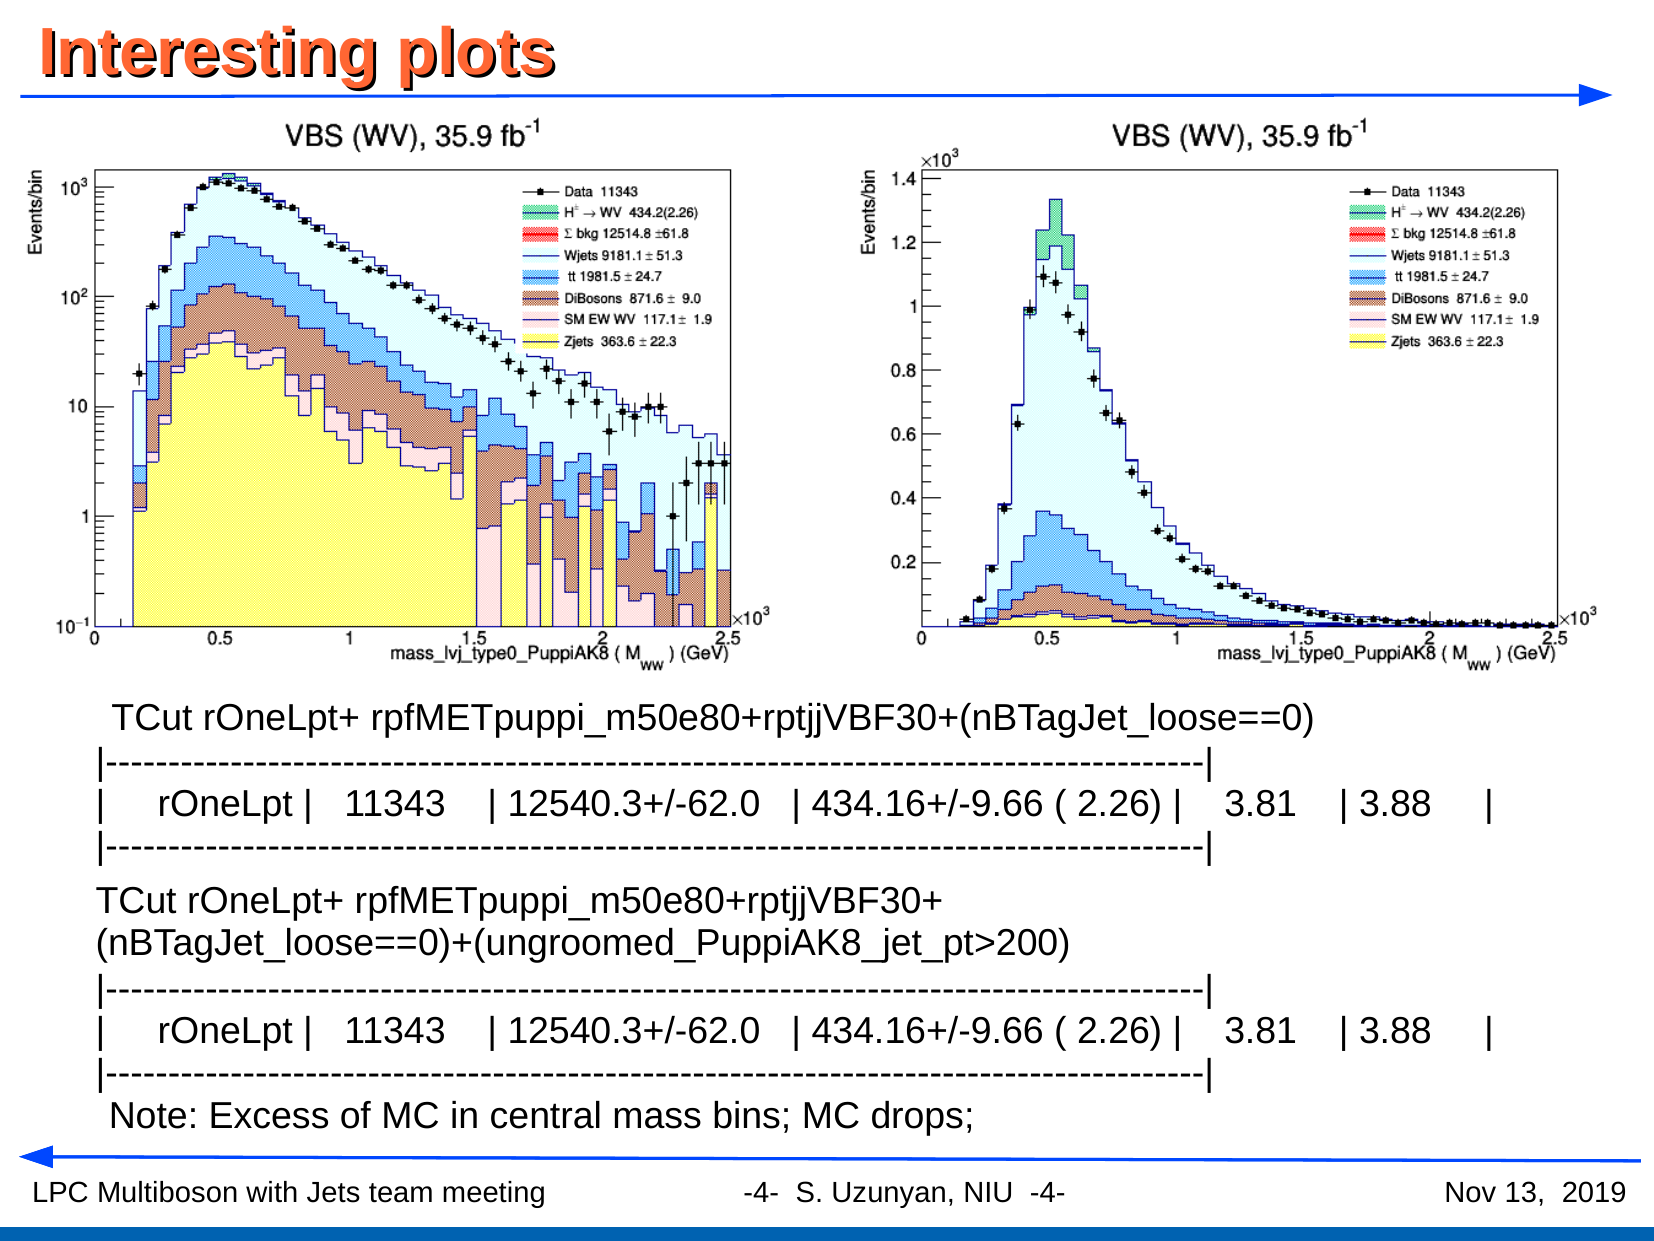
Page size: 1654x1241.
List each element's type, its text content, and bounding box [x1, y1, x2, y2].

text_box |----------------------------------------------------------------------------------------| | rOneLpt | 11343 | 12540.3+/-62.0 | 434.16+/-9.66 ( 2.26) | 3.81 | 3.88 | |----------------------------------------------------------------------------------------| [80, 971, 1514, 1100]
text_box TCut rOneLpt+ rpfMETpuppi_m50e80+rptjjVBF30+(nBTagJet_loose==0) [96, 690, 1654, 750]
picture [0, 108, 1654, 690]
text_box Interesting plots [4, 6, 1527, 97]
text_box Note: Excess of MC in central mass bins; MC drops; [94, 1100, 1001, 1144]
text_box |----------------------------------------------------------------------------------------| | rOneLpt | 11343 | 12540.3+/-62.0 | 434.16+/-9.66 ( 2.26) | 3.81 | 3.88 | |----------------------------------------------------------------------------------------| [80, 732, 1514, 872]
text_box LPC Multiboson with Jets team meeting -4- S. Uzunyan, NIU -4- Nov 13, 2019 [17, 1168, 1654, 1229]
text_box TCut rOneLpt+ rpfMETpuppi_m50e80+rptjjVBF30+ (nBTagJet_loose==0)+(ungroomed_PuppiAK8_jet_pt>200) [80, 872, 1654, 971]
